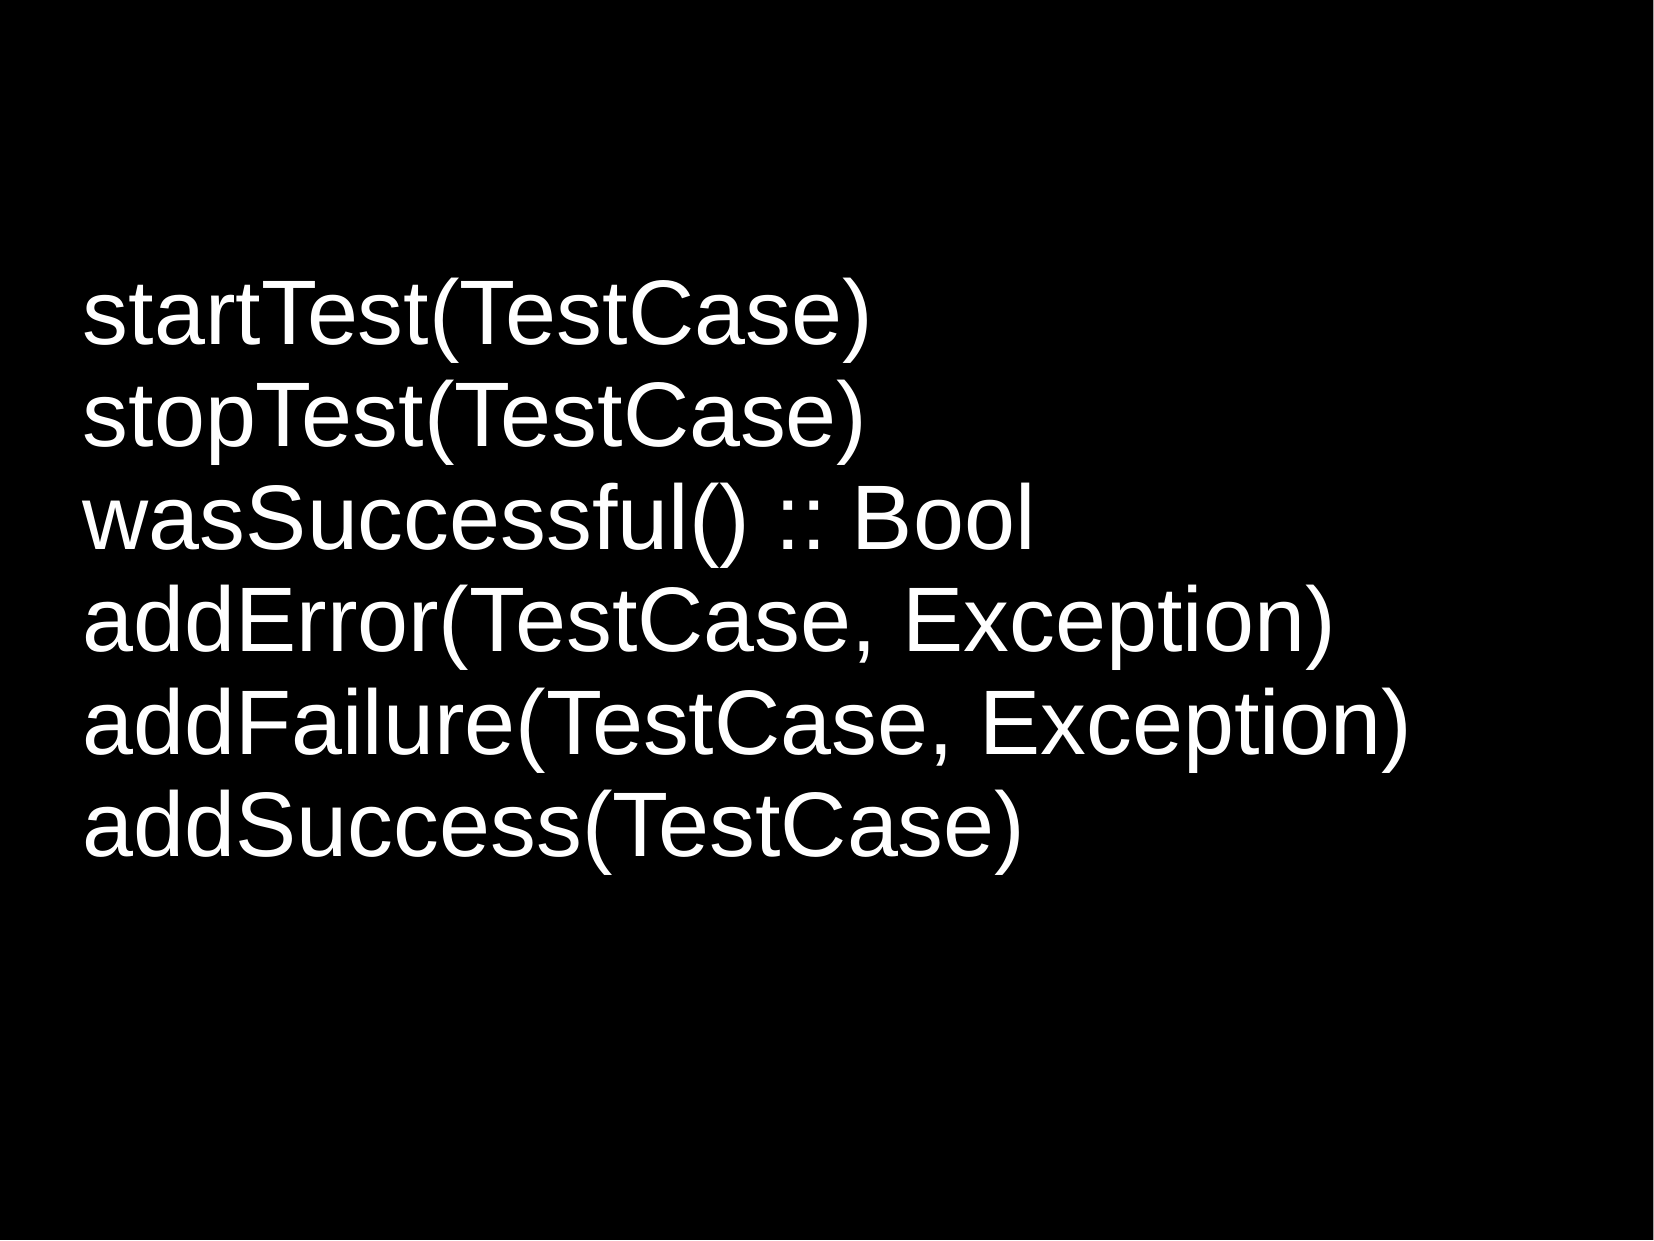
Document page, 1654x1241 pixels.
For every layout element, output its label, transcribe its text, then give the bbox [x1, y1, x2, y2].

title startTest(TestCase) stopTest(TestCase) wasSuccessful() :: Bool addError(TestCase, Exception) addFailure(TestCase, Exception) addSuccess(TestCase) [82, 261, 1571, 979]
